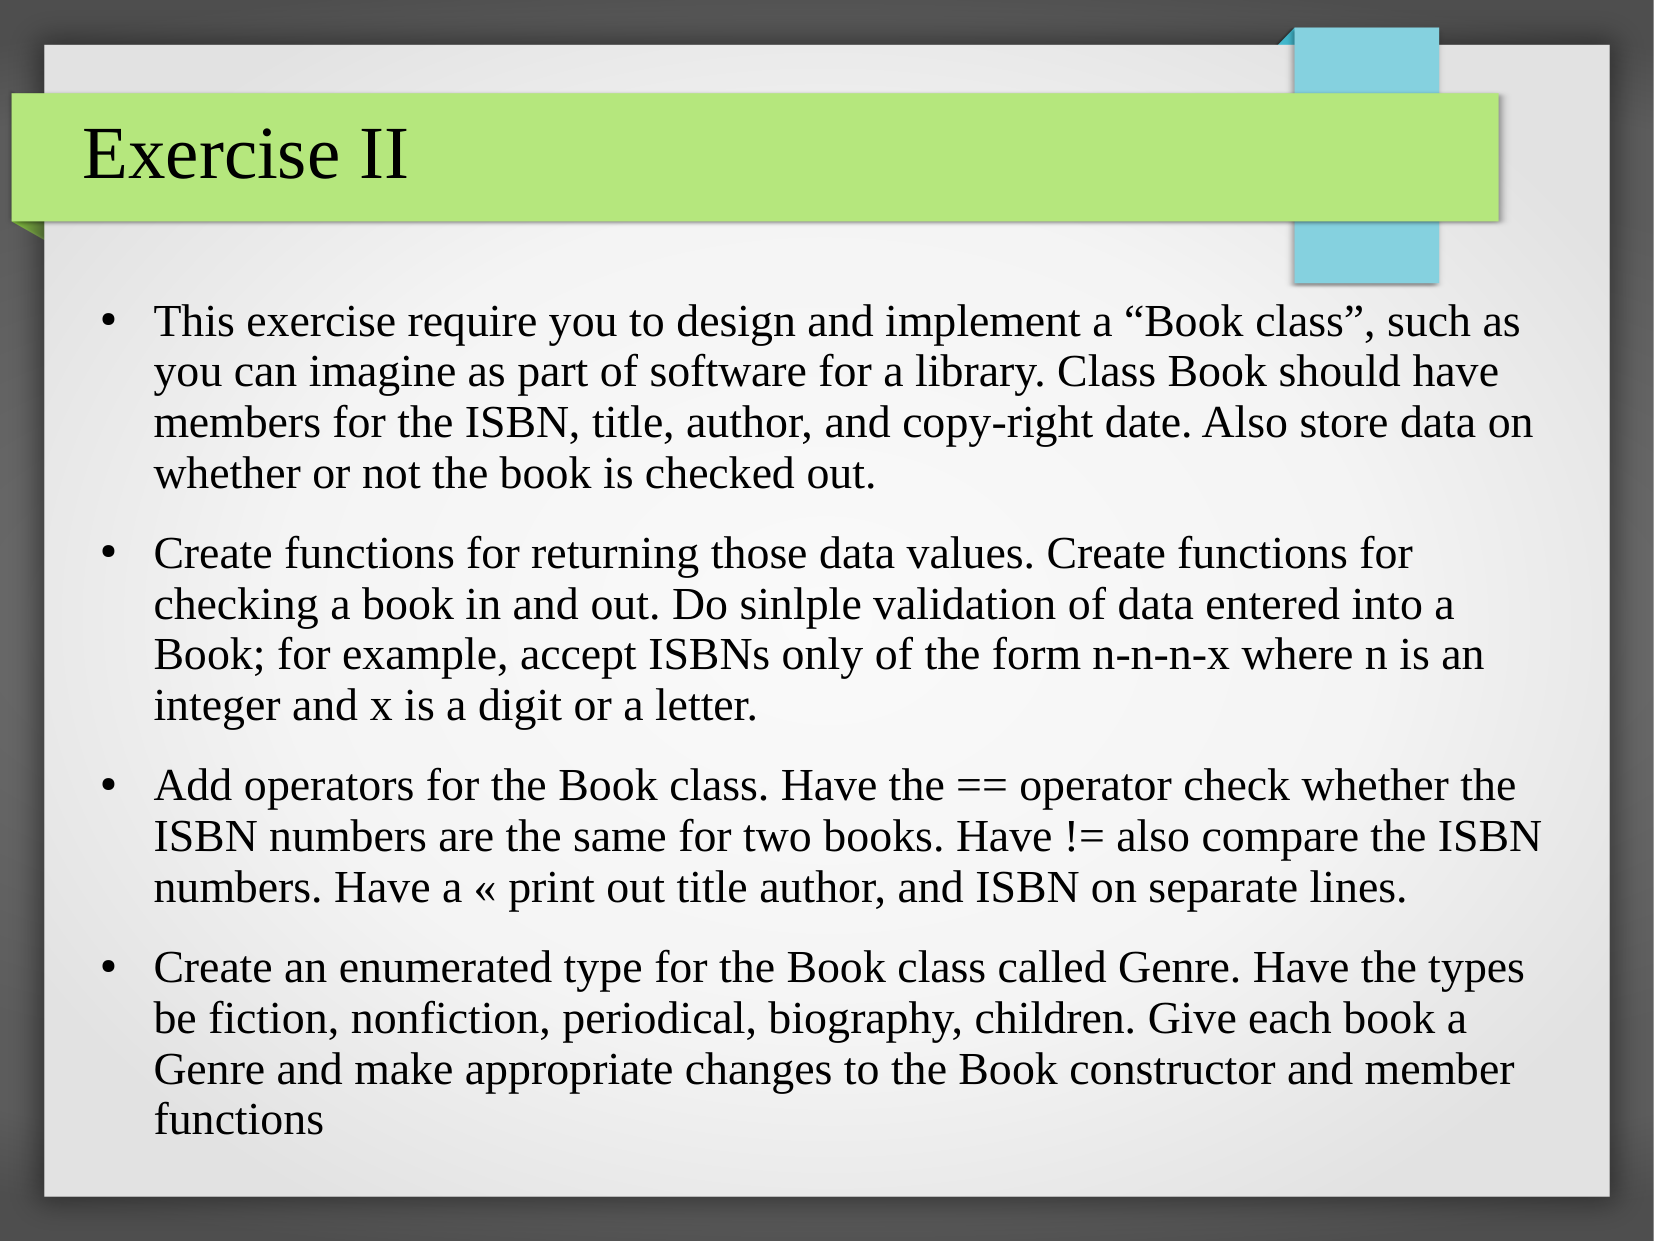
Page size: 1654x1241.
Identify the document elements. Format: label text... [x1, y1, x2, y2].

list This exercise require you to design and implement a “Book class”, such as you can imagine as part of software for a library. Class Book should have members for the ISBN, title, author, and copy-right date. Also store data on whether or not the book is checked out. Create functions for returning those data values. Create functions for checking a book in and out. Do sinlple validation of data entered into a Book; for example, accept ISBNs only of the form n-n-n-x where n is an integer and x is a digit or a letter. Add operators for the Book class. Have the == operator check whether the ISBN numbers are the same for two books. Have != also compare the ISBN numbers. Have a « print out title author, and ISBN on separate lines. Create an enumerated type for the Book class called Genre. Have the types be fiction, nonfiction, periodical, biography, children. Give each book a Genre and make appropriate changes to the Book constructor and member functions [82, 295, 1571, 1015]
picture [0, 0, 1654, 1241]
title Exercise II [82, 94, 1264, 213]
